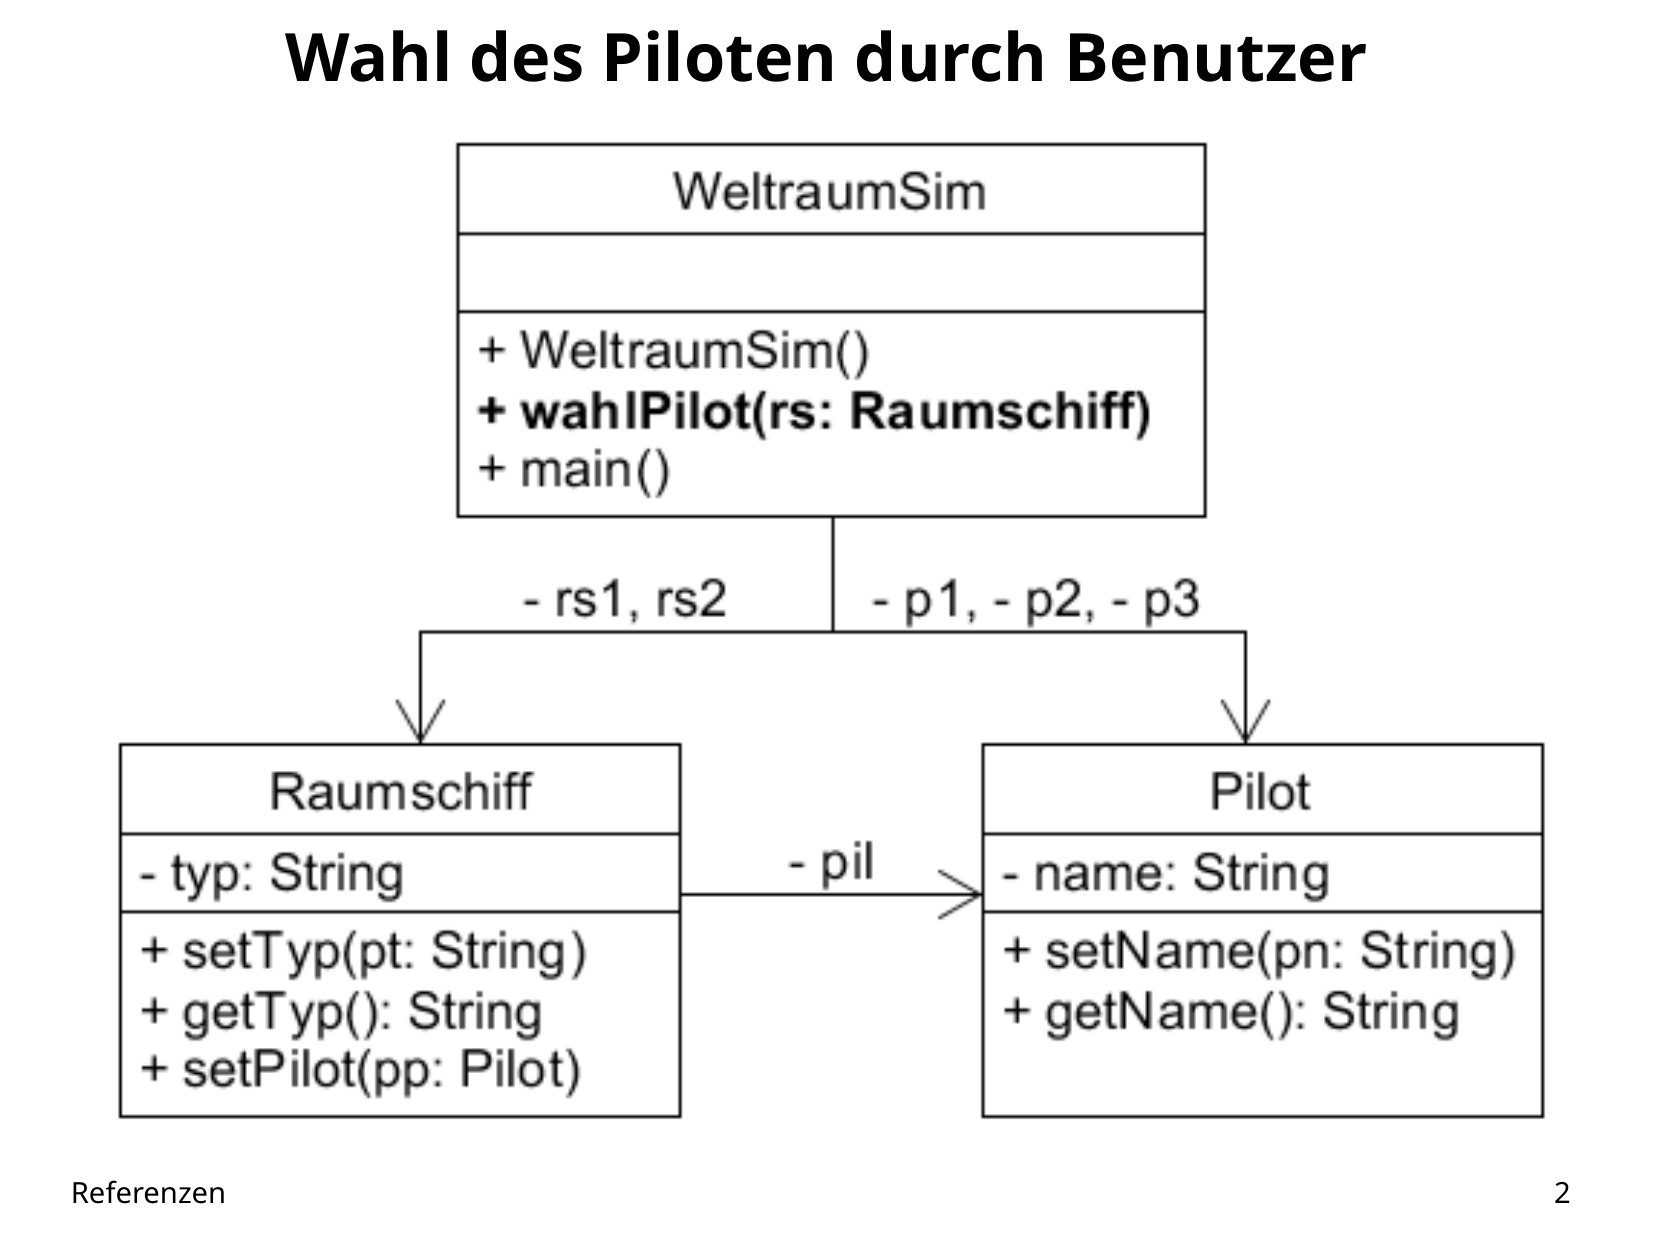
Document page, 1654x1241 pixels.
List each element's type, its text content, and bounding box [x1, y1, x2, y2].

picture [117, 141, 1548, 1122]
title Wahl des Piloten durch Benutzer [0, 5, 1654, 107]
